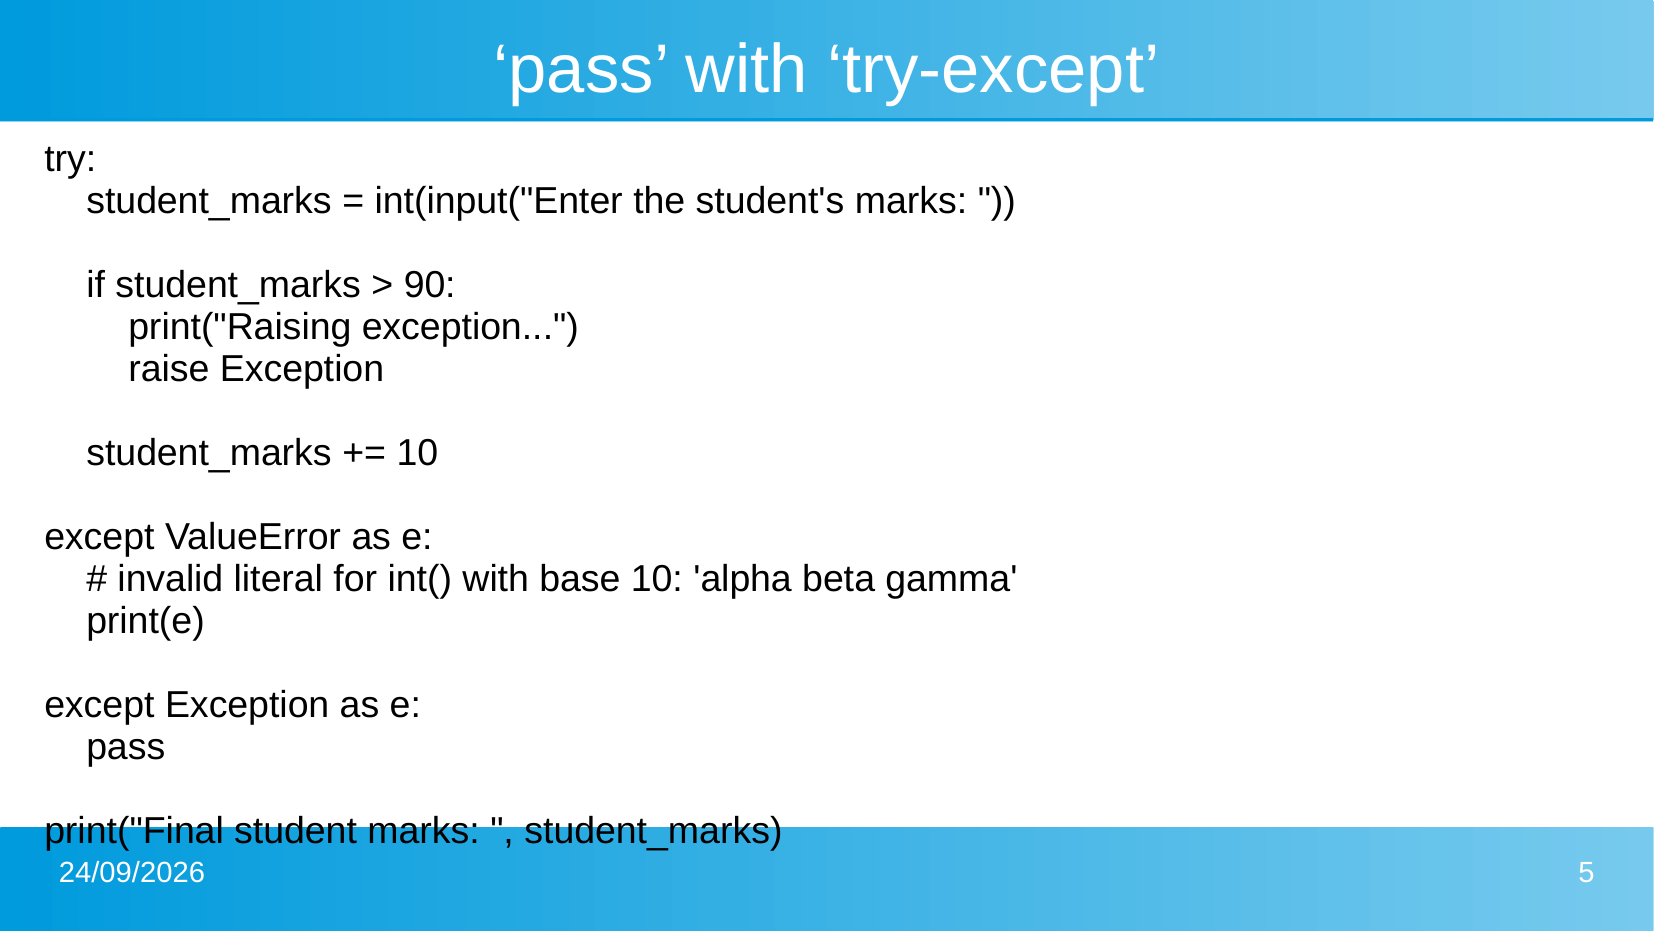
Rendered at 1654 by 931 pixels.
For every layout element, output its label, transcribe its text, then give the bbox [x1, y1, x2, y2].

title ‘pass’ with ‘try-except’ [59, 29, 1595, 108]
text_box try: student_marks = int(input("Enter the student's marks: ")) if student_marks > 90: print("Raising exception...") raise Exception student_marks += 10 except ValueError as e: # invalid literal for int() with base 10: 'alpha beta gamma' print(e) except Exception as e: pass print("Final student marks: ", student_marks) [29, 129, 1388, 931]
